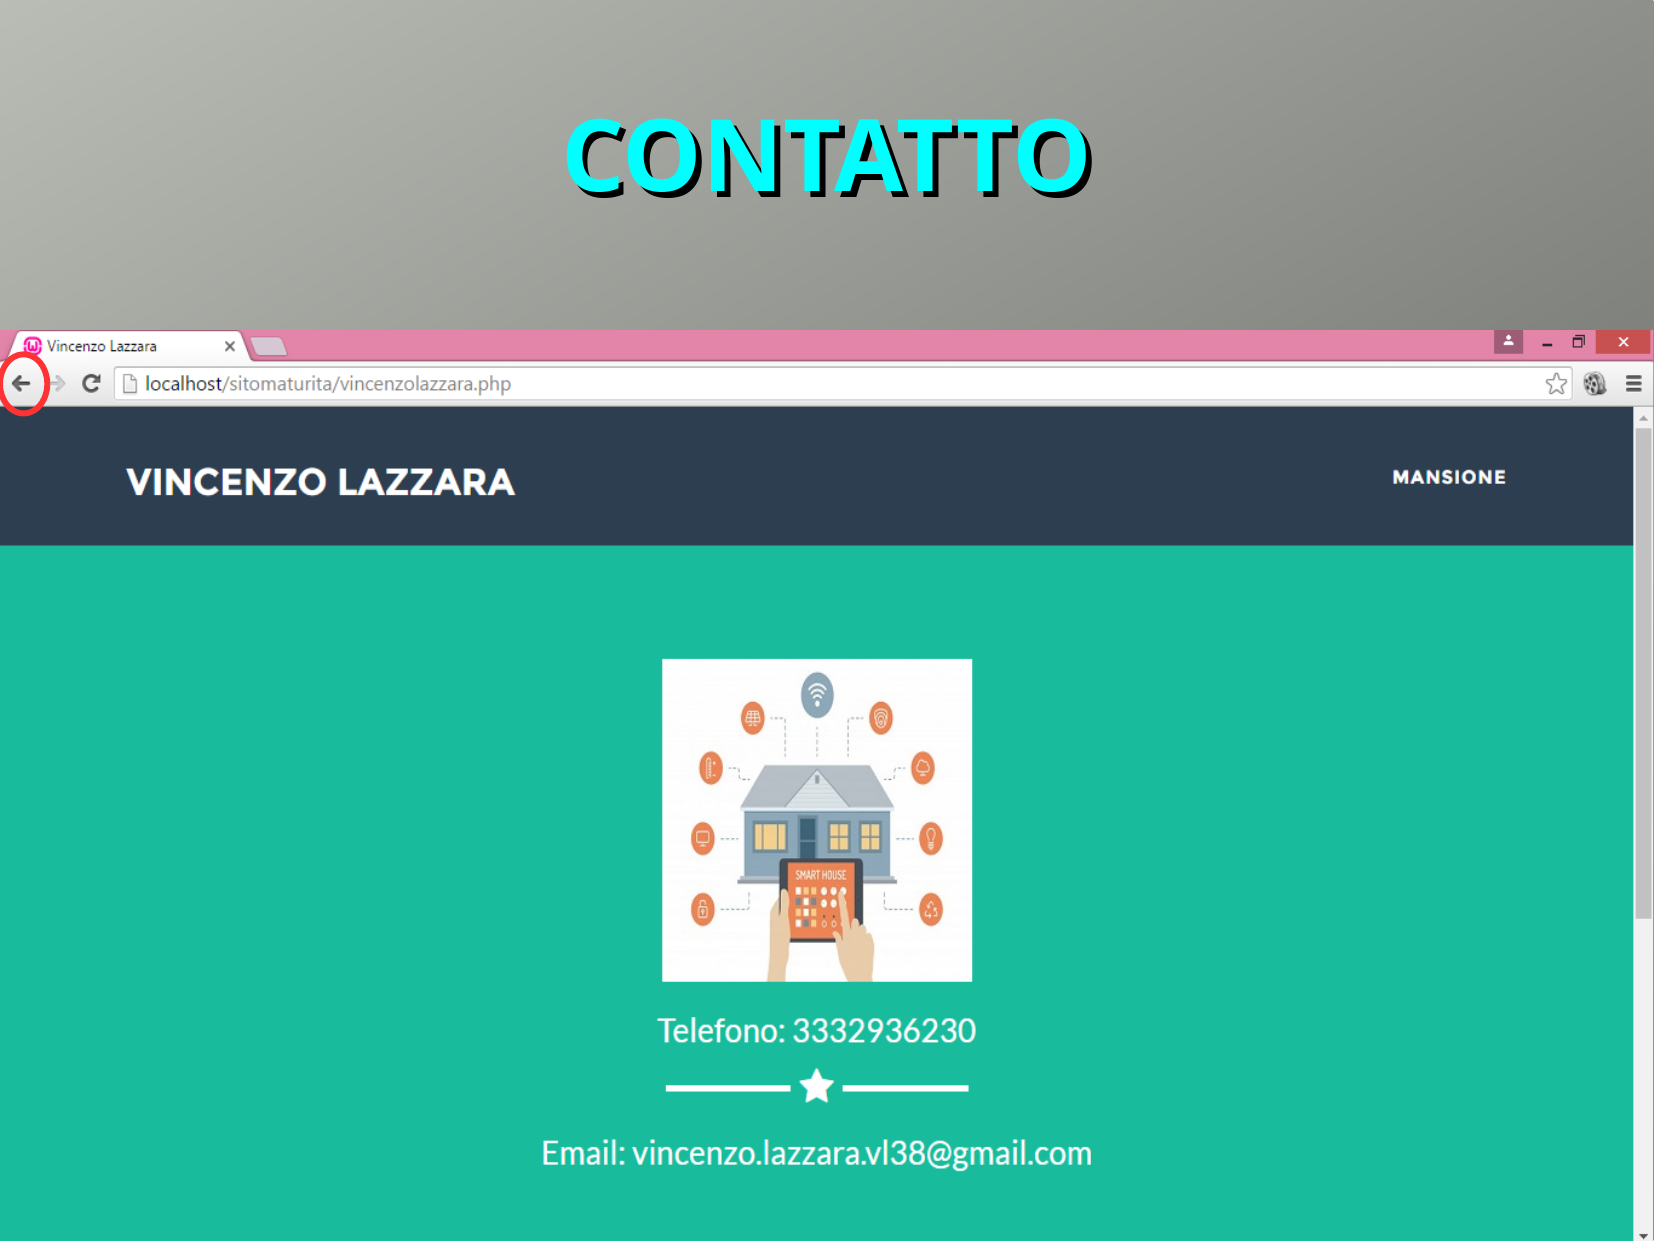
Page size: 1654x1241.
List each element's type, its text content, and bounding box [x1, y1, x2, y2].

title CONTATTO [82, 49, 1571, 257]
picture [4, 358, 44, 410]
picture [0, 330, 1654, 1241]
